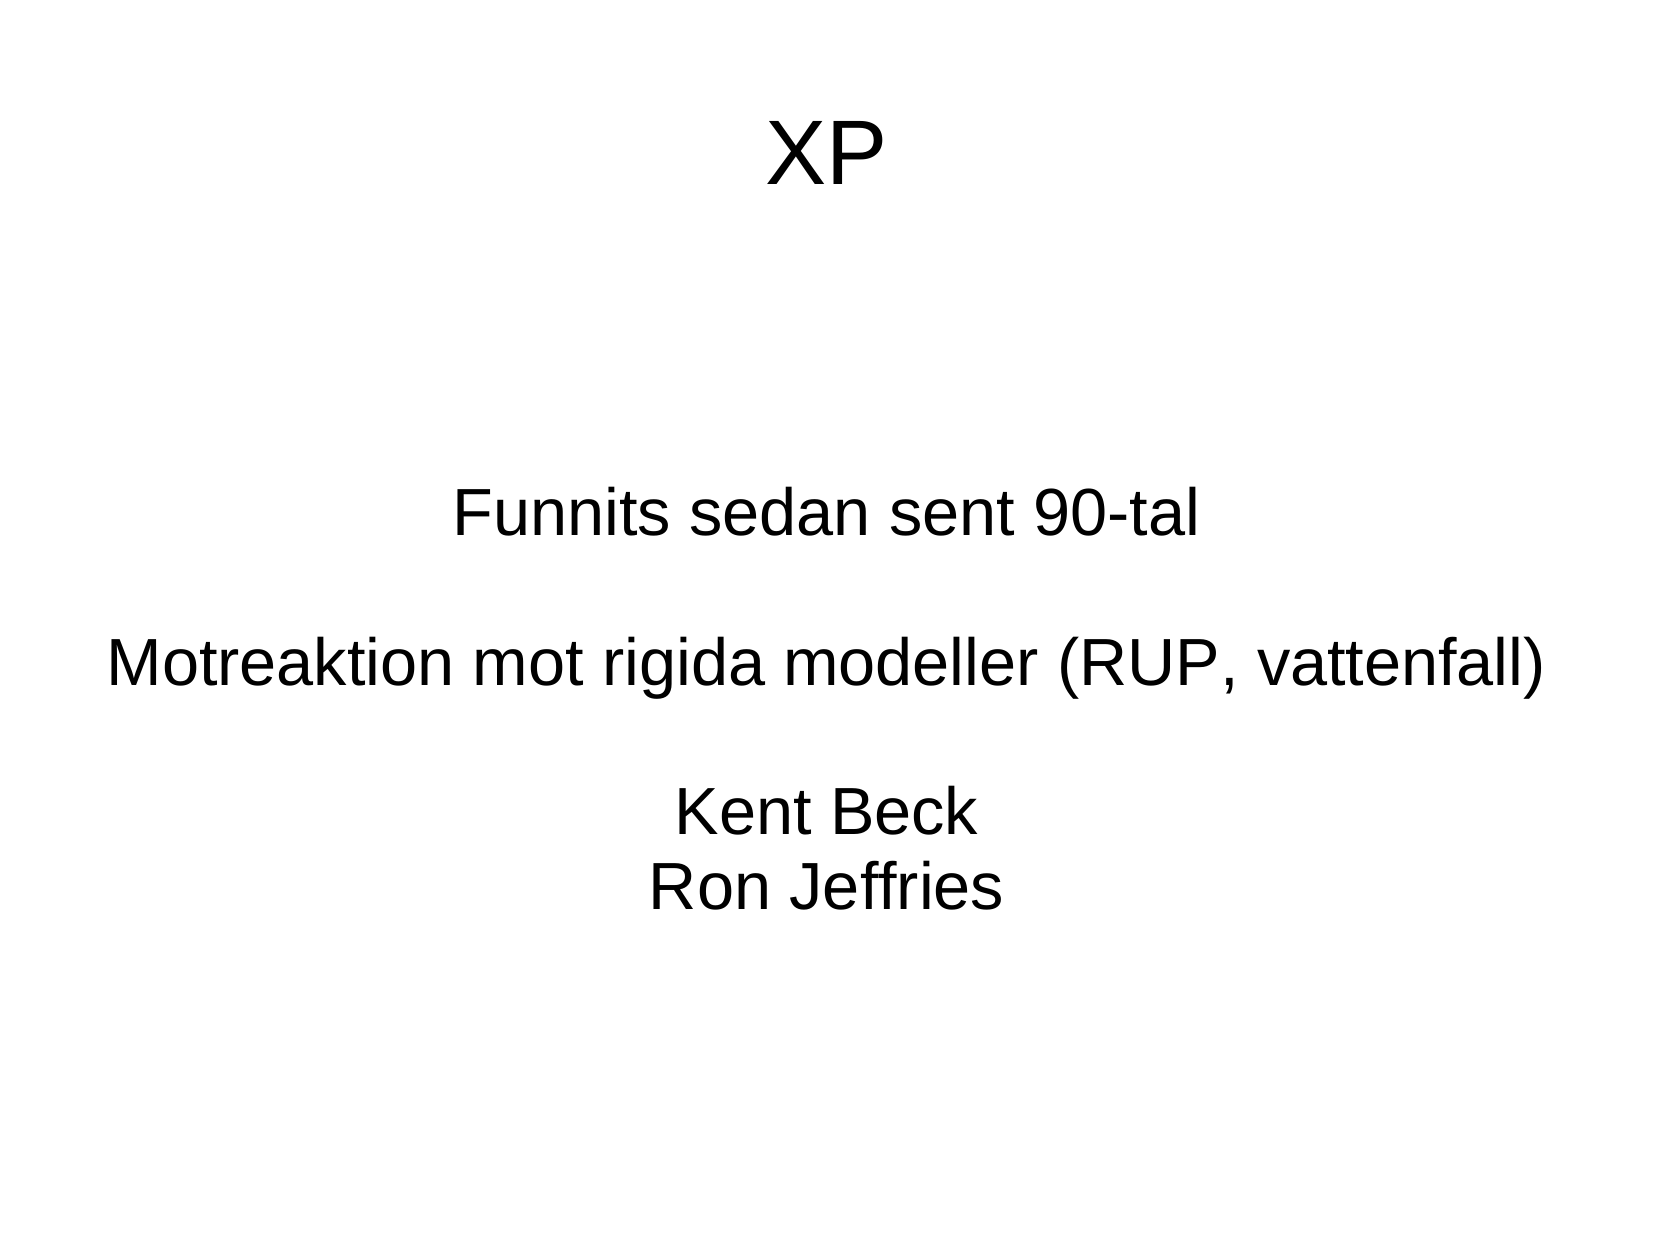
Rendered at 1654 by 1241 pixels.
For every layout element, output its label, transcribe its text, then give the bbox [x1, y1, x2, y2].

title XP [82, 49, 1571, 257]
subtitle Funnits sedan sent 90-tal Motreaktion mot rigida modeller (RUP, vattenfall) Kent Beck Ron Jeffries [82, 290, 1571, 1109]
